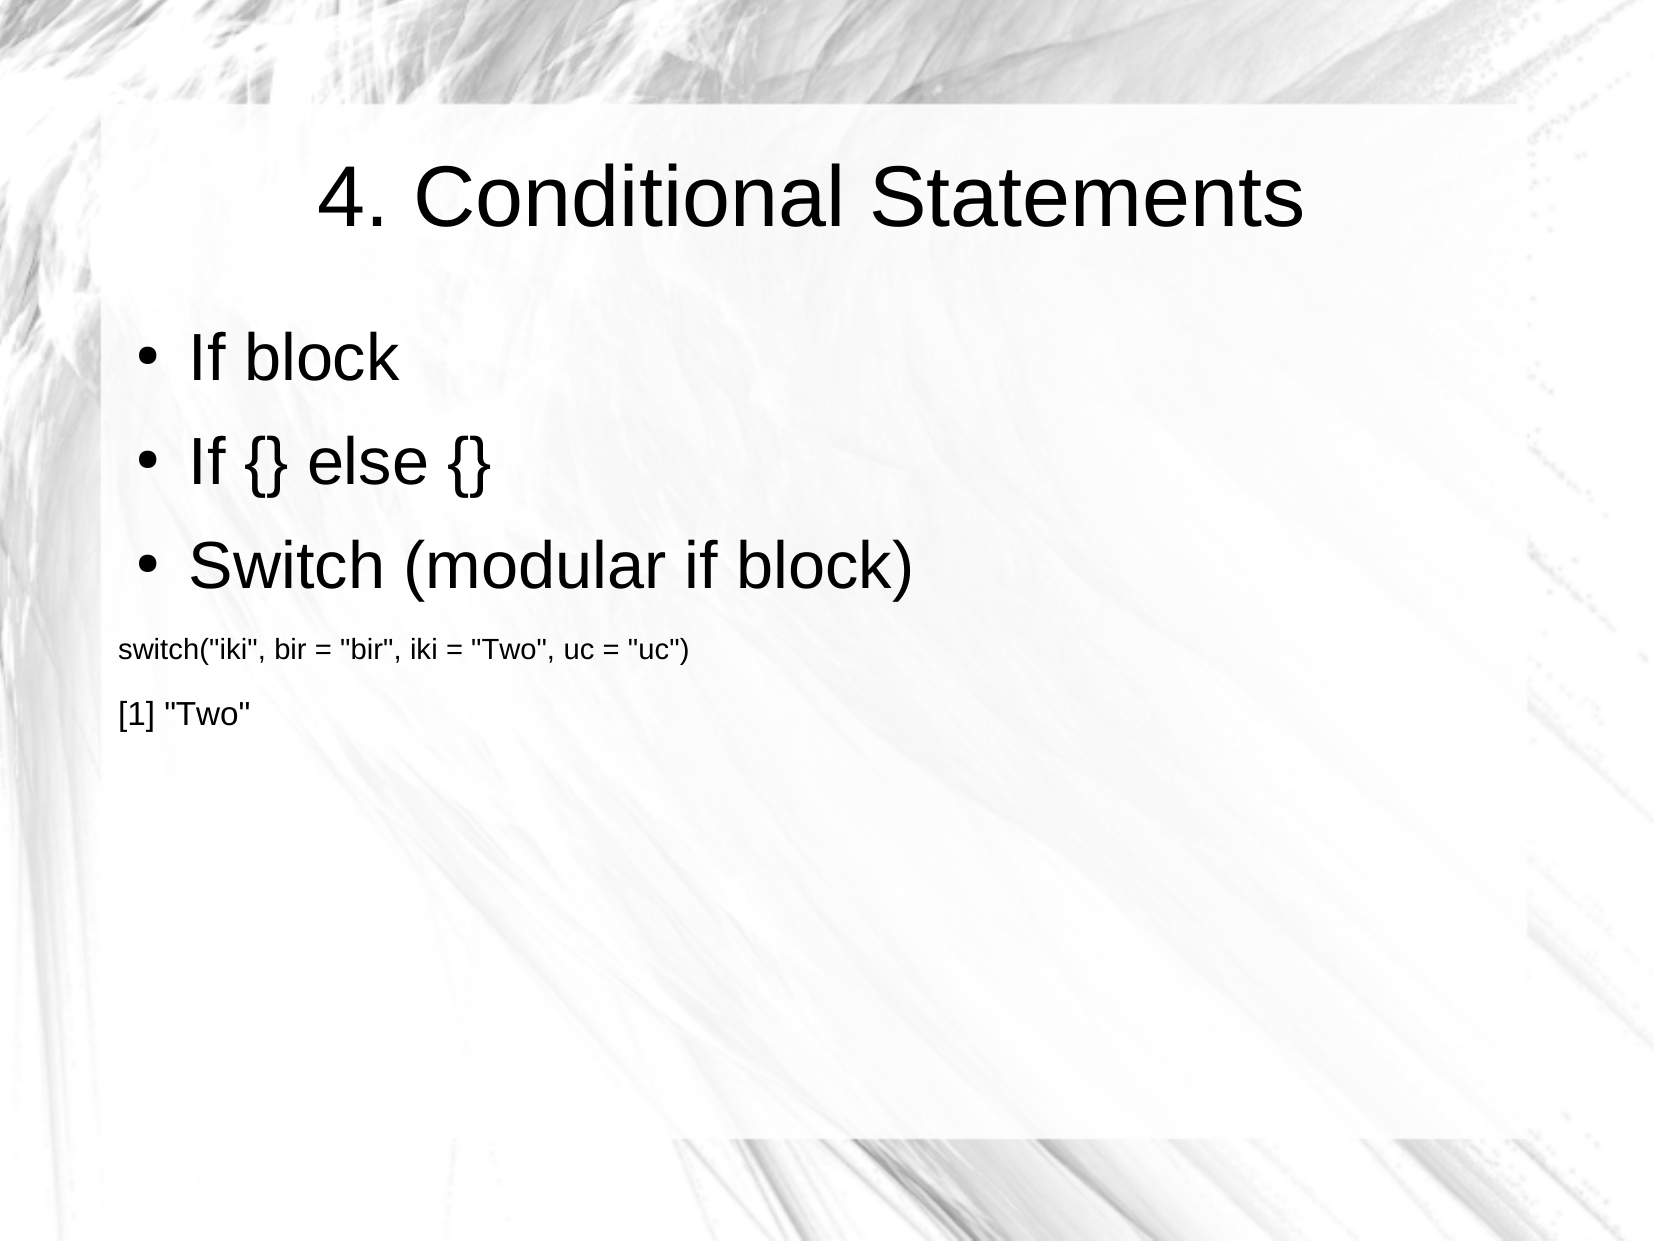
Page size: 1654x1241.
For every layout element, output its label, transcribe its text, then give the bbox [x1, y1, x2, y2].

list If block If {} else {} Switch (modular if block) switch("iki", bir = "bir", iki = "Two", uc = "uc") [1] "Two" [118, 319, 1571, 945]
picture [0, 0, 1654, 1241]
title 4. Conditional Statements [118, 112, 1506, 281]
